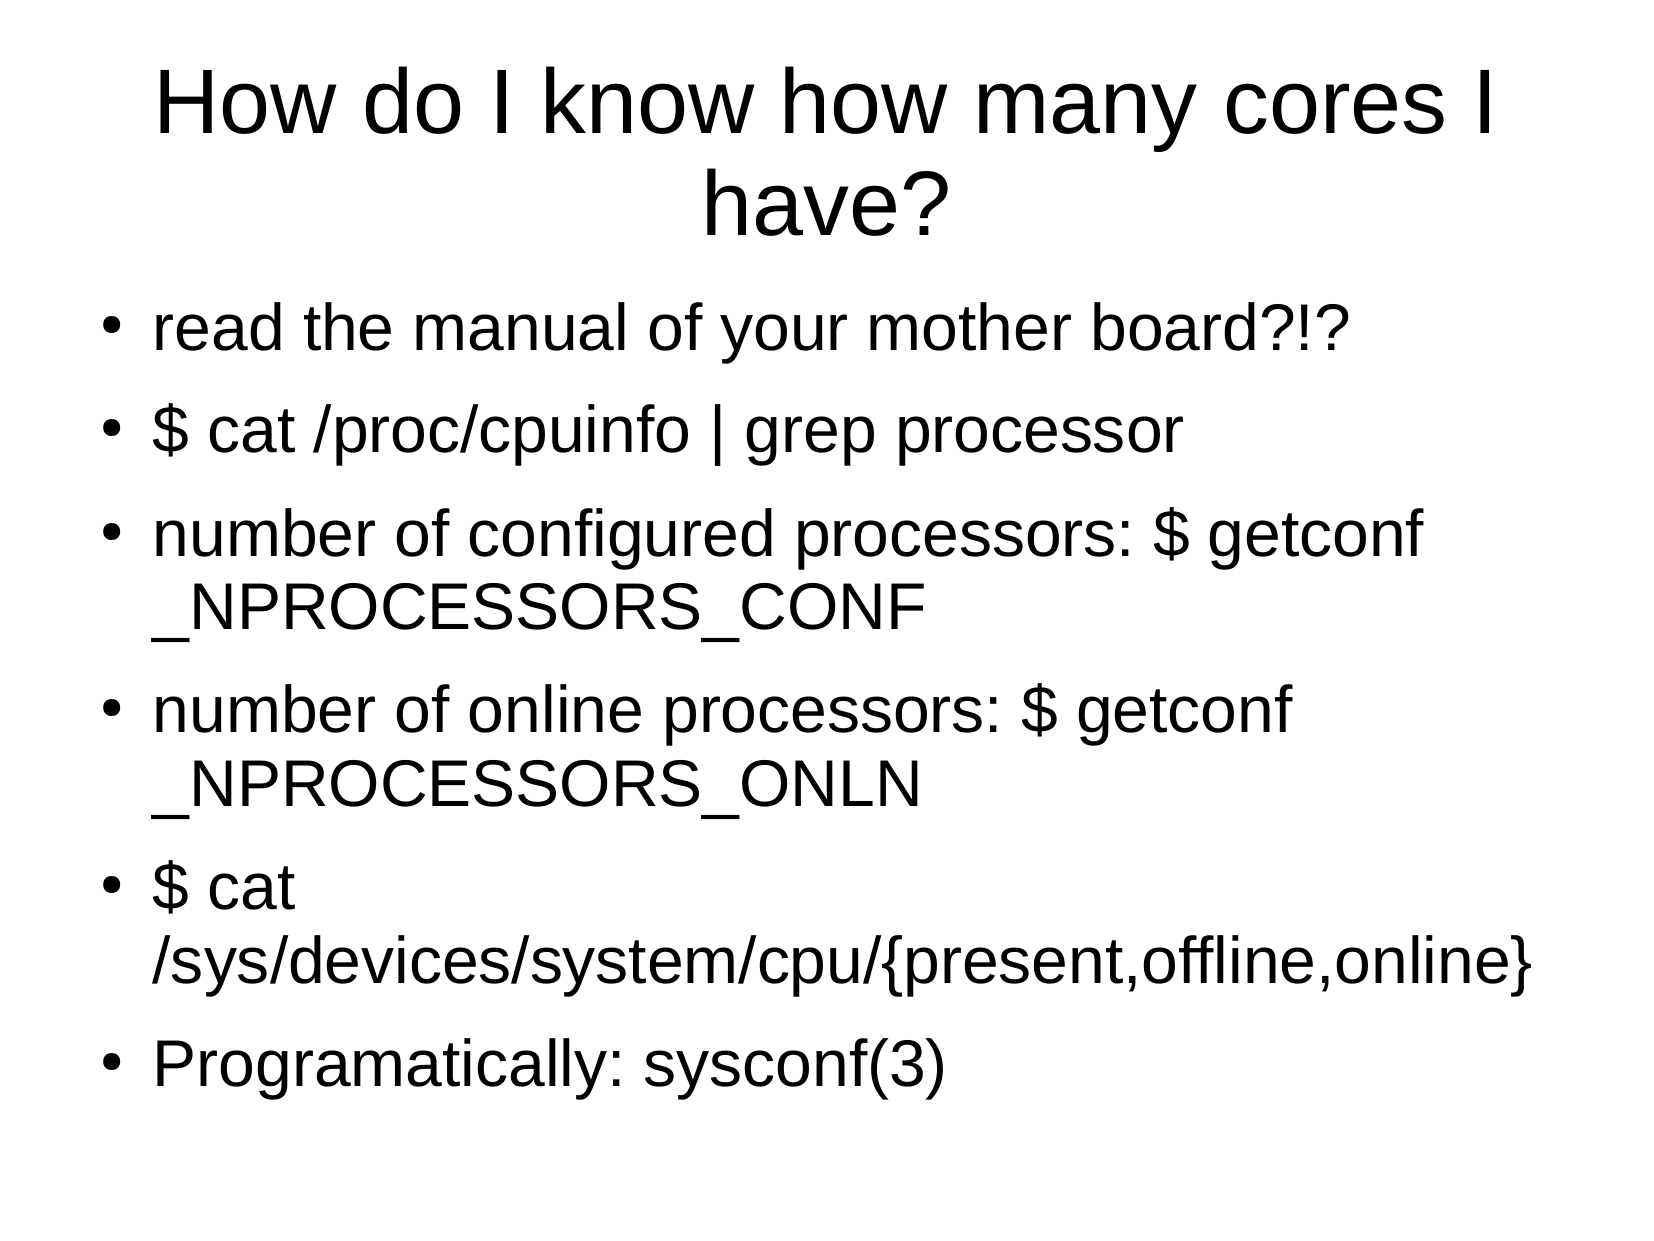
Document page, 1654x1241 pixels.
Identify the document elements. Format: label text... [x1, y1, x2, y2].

title How do I know how many cores I have? [82, 49, 1571, 257]
list read the manual of your mother board?!? $ cat /proc/cpuinfo | grep processor number of configured processors: $ getconf _NPROCESSORS_CONF number of online processors: $ getconf _NPROCESSORS_ONLN $ cat /sys/devices/system/cpu/{present,offline,online} Programatically: sysconf(3) [82, 290, 1571, 1109]
